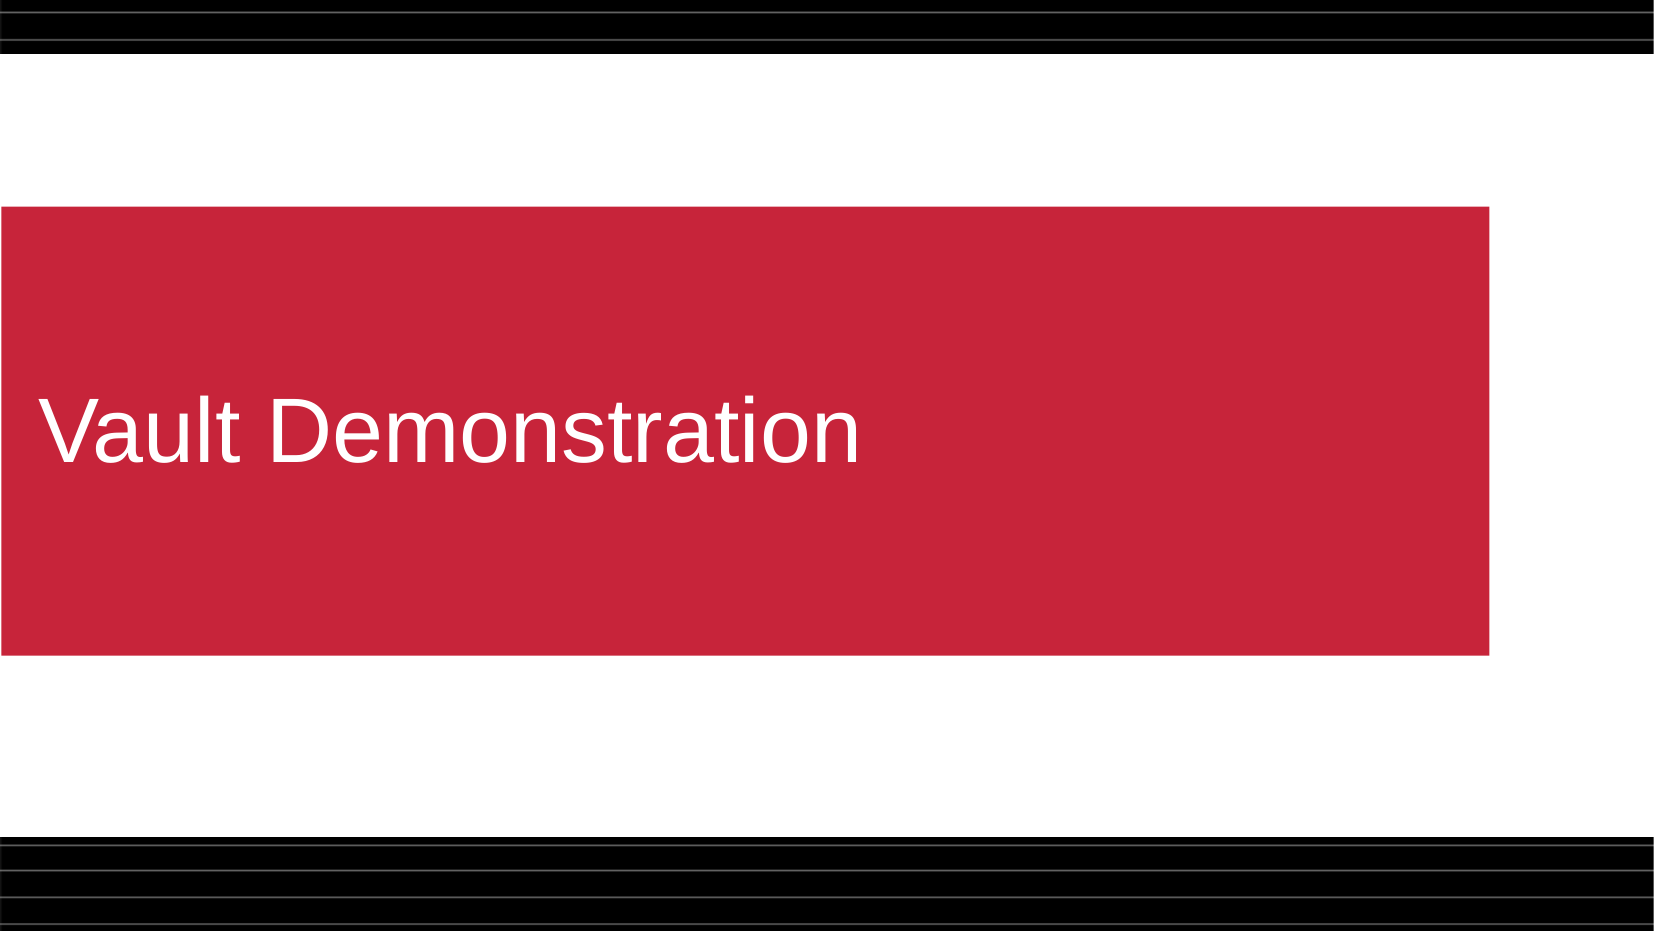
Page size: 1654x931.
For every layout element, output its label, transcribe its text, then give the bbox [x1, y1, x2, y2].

picture [0, 0, 1654, 54]
picture [0, 837, 1654, 931]
title Vault Demonstration [1, 206, 1490, 656]
